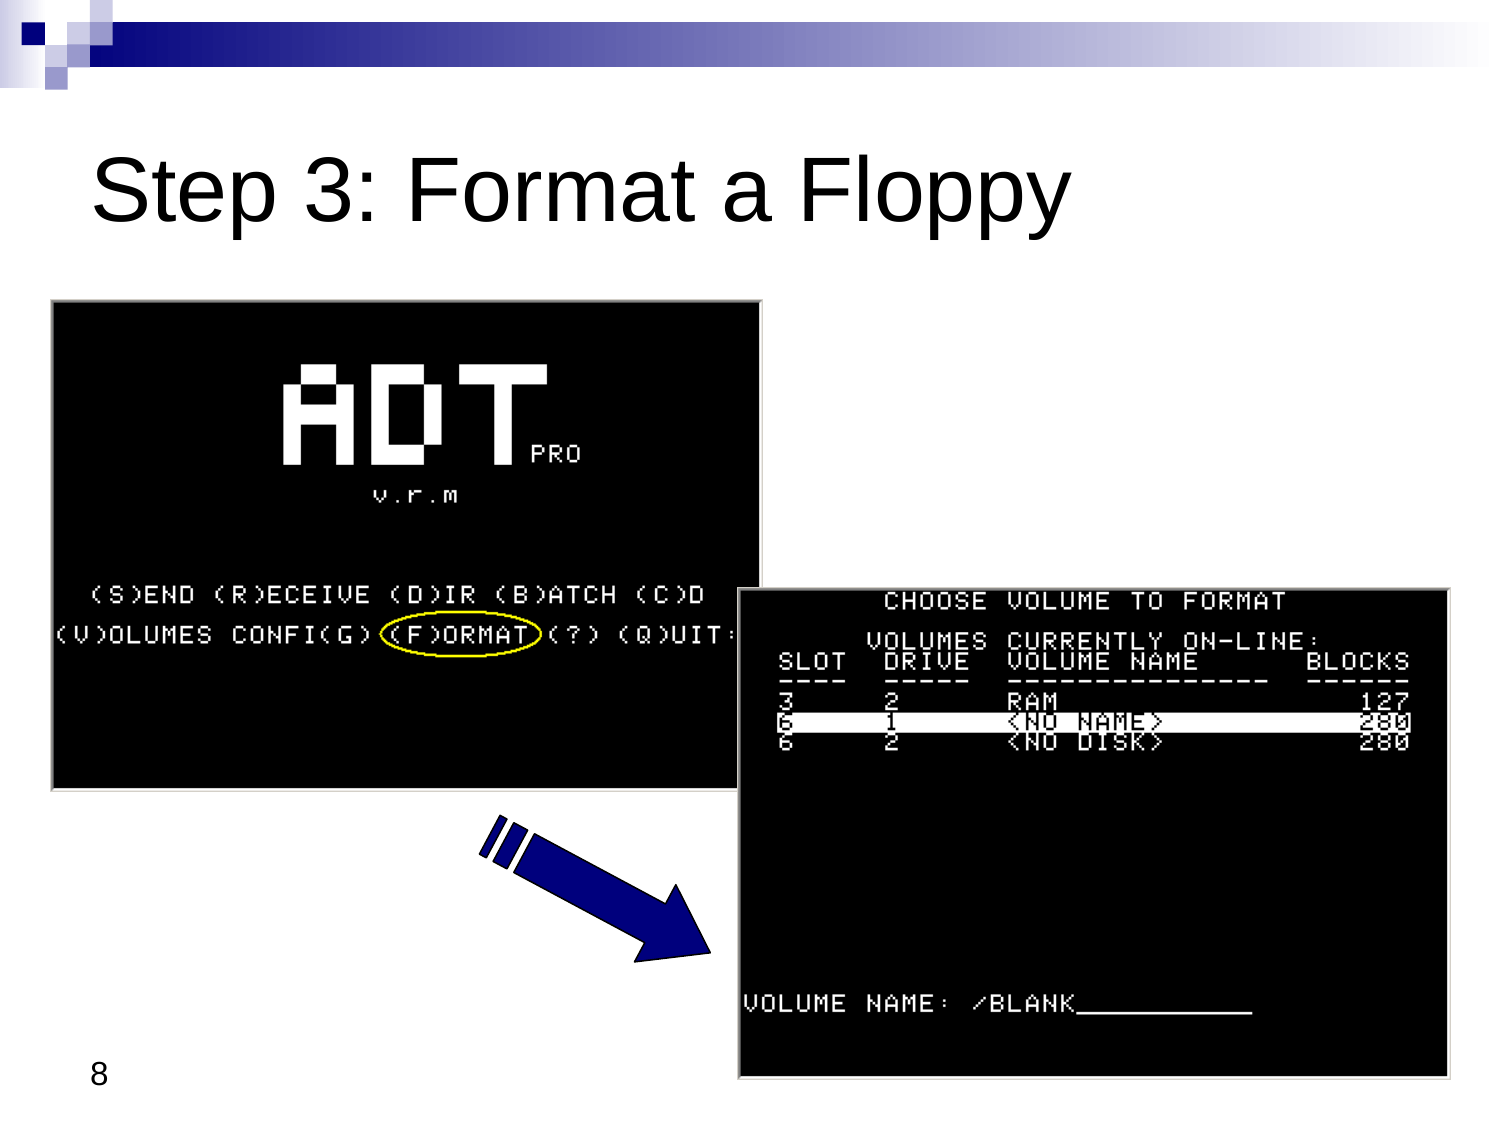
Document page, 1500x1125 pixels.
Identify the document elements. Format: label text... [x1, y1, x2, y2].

text_box [493, 822, 528, 869]
text_box [513, 833, 711, 962]
text_box [479, 815, 507, 858]
picture [50, 299, 1451, 1080]
title Step 3: Format a Floppy [75, 75, 1426, 301]
